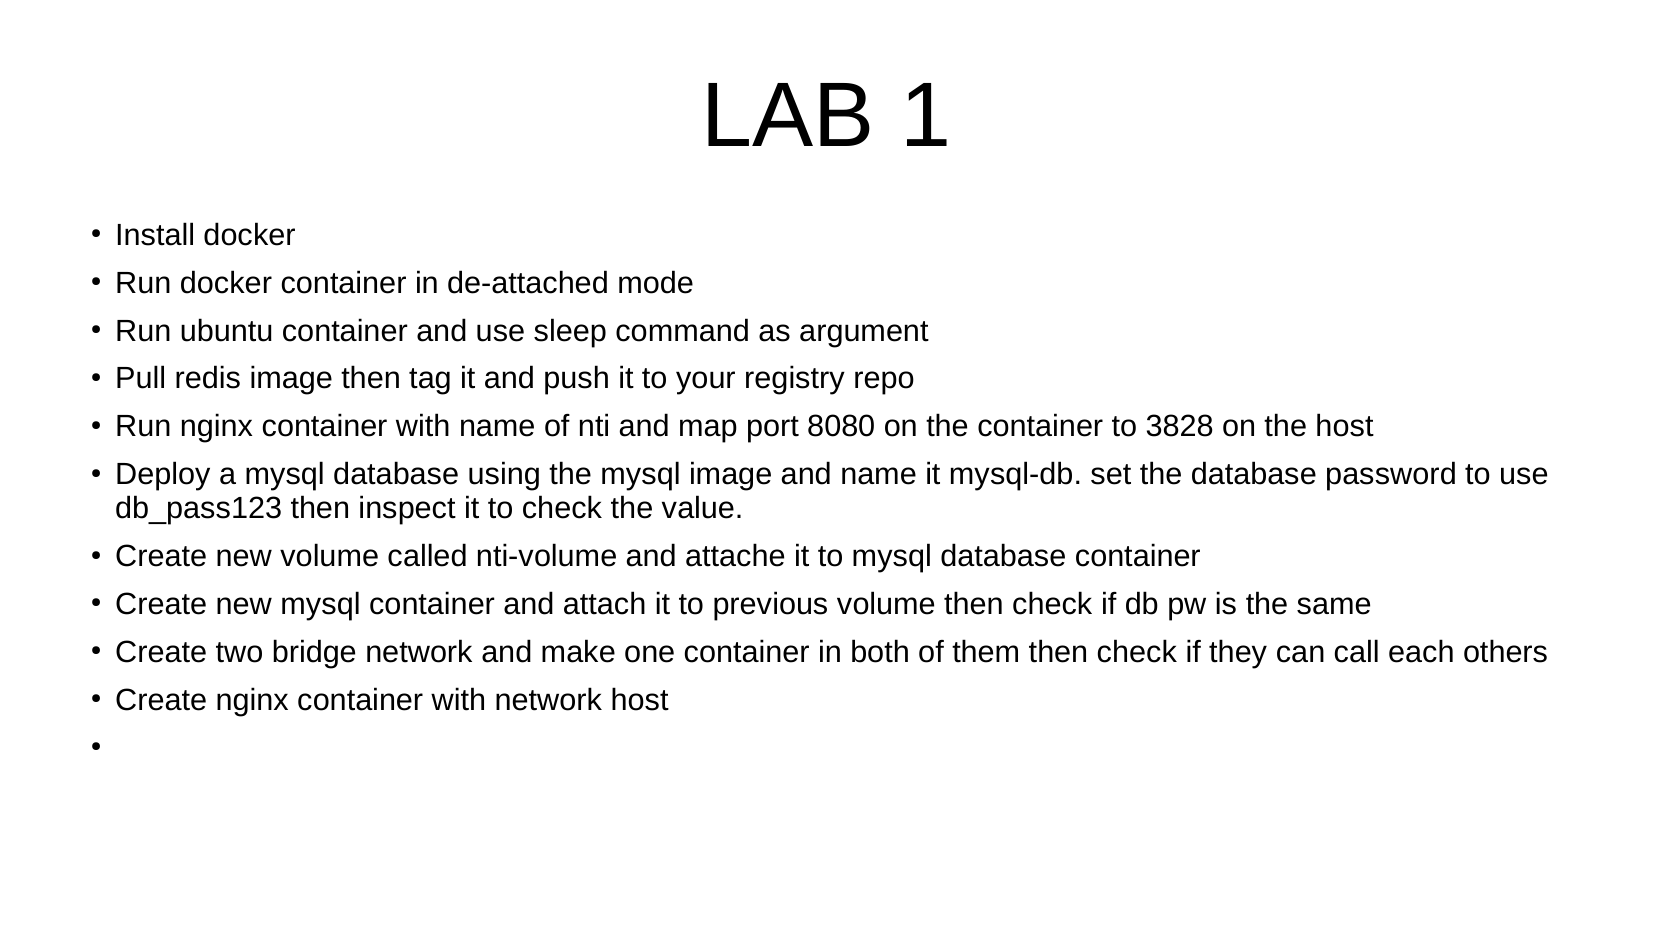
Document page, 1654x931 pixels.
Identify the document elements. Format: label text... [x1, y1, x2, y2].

list Install docker Run docker container in de-attached mode Run ubuntu container and use sleep command as argument Pull redis image then tag it and push it to your registry repo Run nginx container with name of nti and map port 8080 on the container to 3828 on the host Deploy a mysql database using the mysql image and name it mysql-db. set the database password to use db_pass123 then inspect it to check the value. Create new volume called nti-volume and attache it to mysql database container Create new mysql container and attach it to previous volume then check if db pw is the same Create two bridge network and make one container in both of them then check if they can call each others Create nginx container with network host [82, 217, 1571, 758]
title LAB 1 [82, 37, 1571, 193]
